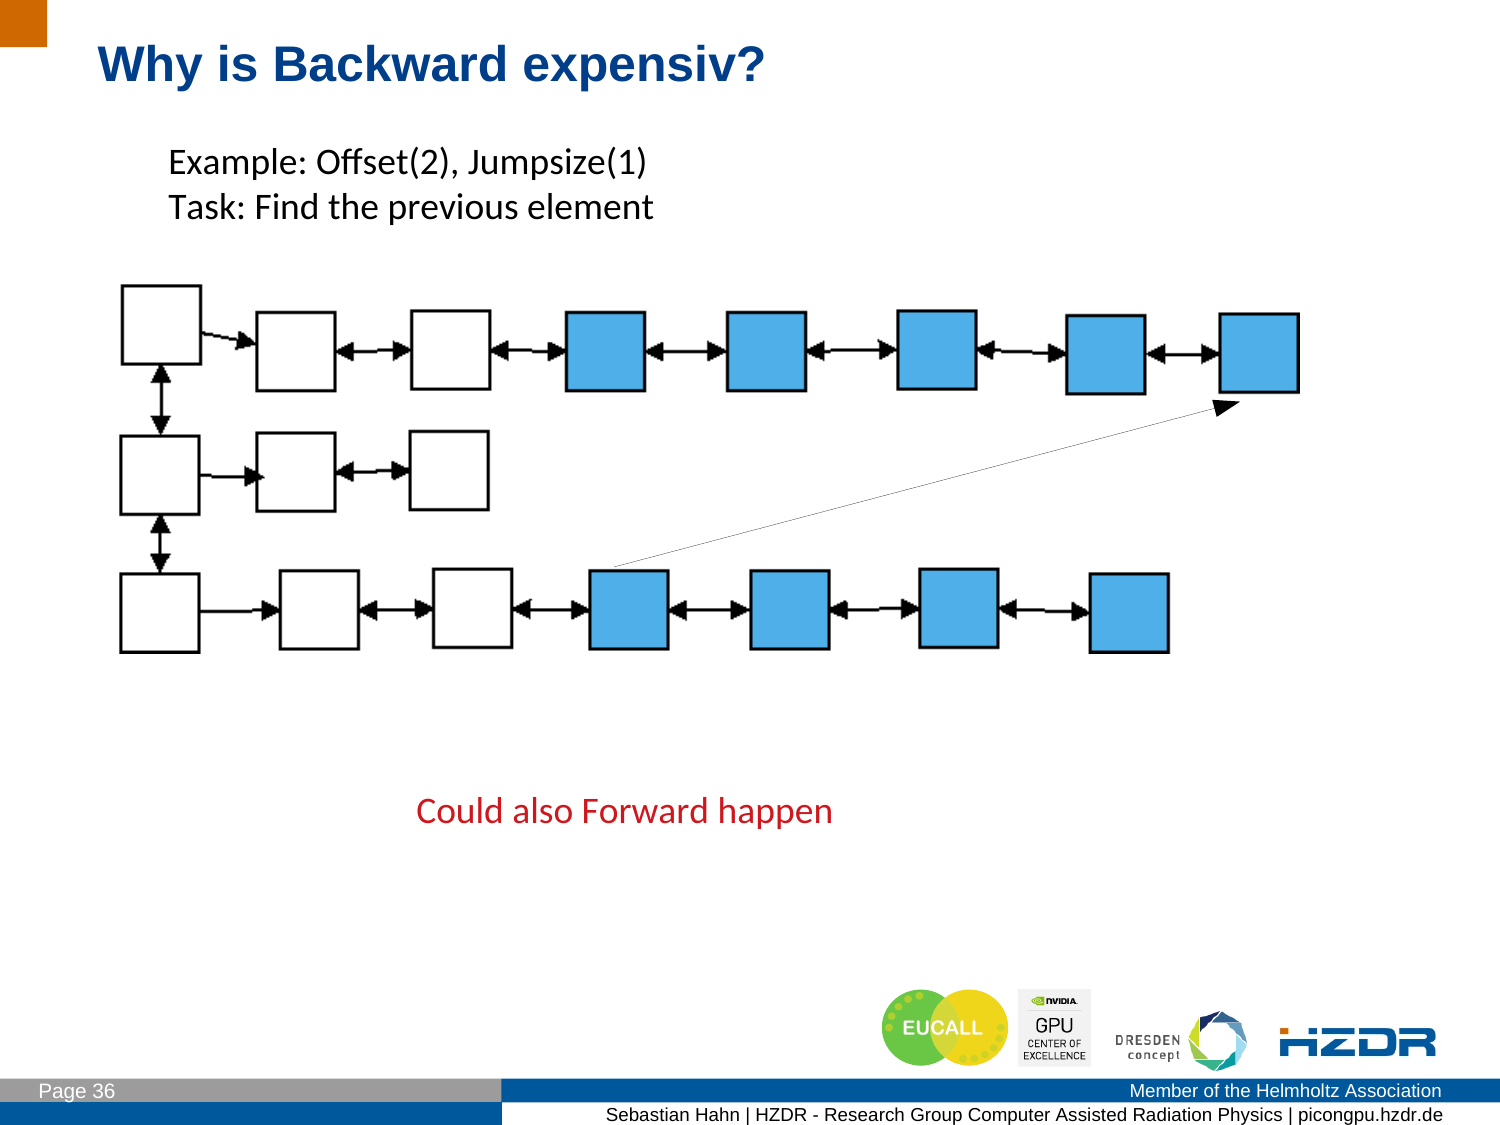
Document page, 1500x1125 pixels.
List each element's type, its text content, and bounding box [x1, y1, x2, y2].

picture [118, 283, 1300, 654]
text_box Example: Offset(2), Jumpsize(1) Task: Find the previous element [153, 129, 680, 235]
picture [1257, 1011, 1453, 1073]
text_box Could also Forward happen [401, 778, 849, 839]
list Why is Backward expensiv? [82, 23, 1430, 178]
picture [874, 980, 1099, 1075]
picture [1116, 1011, 1247, 1071]
